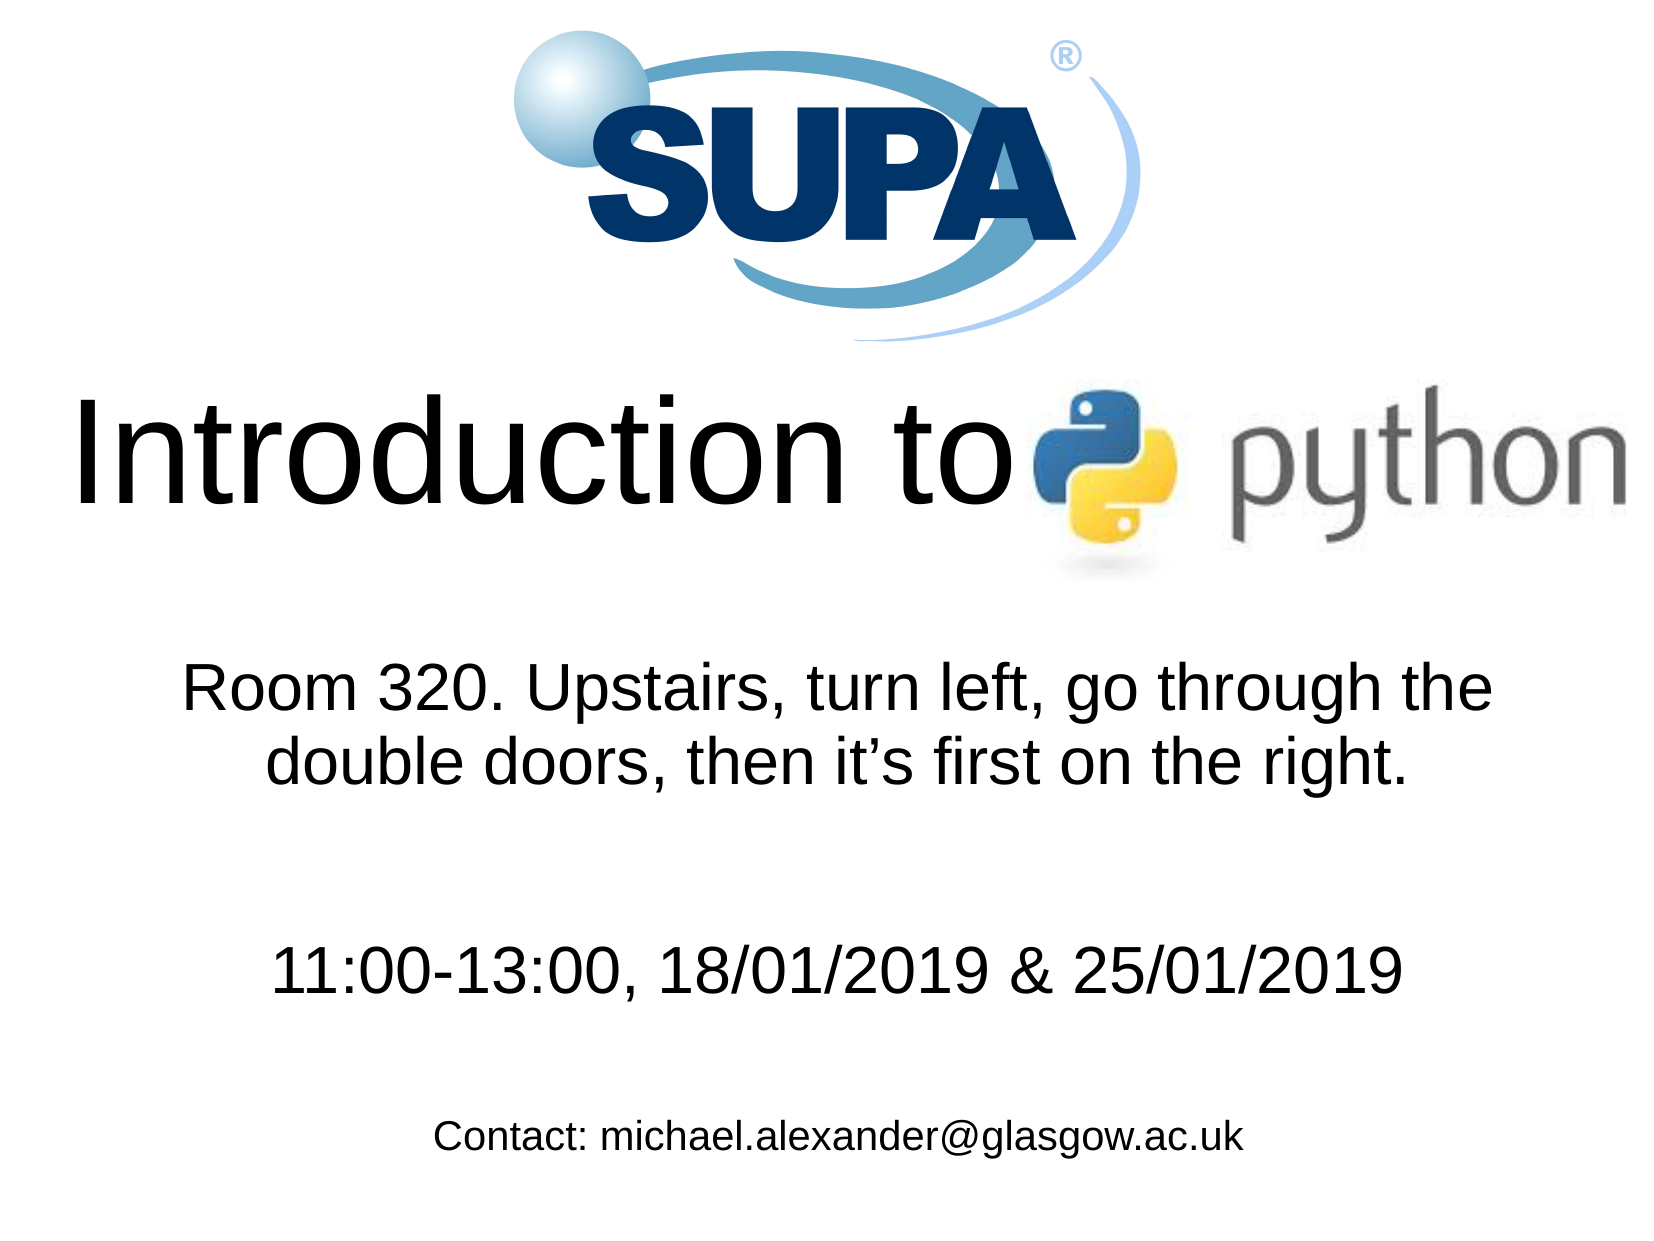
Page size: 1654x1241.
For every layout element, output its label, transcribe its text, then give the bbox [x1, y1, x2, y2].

title Introduction to [0, 348, 1288, 556]
picture [510, 21, 1654, 626]
list Room 320. Upstairs, turn left, go through the double doors, then it’s first on the right. 11:00-13:00, 18/01/2019 & 25/01/2019 Contact: michael.alexander@glasgow.ac.uk [94, 649, 1583, 1192]
